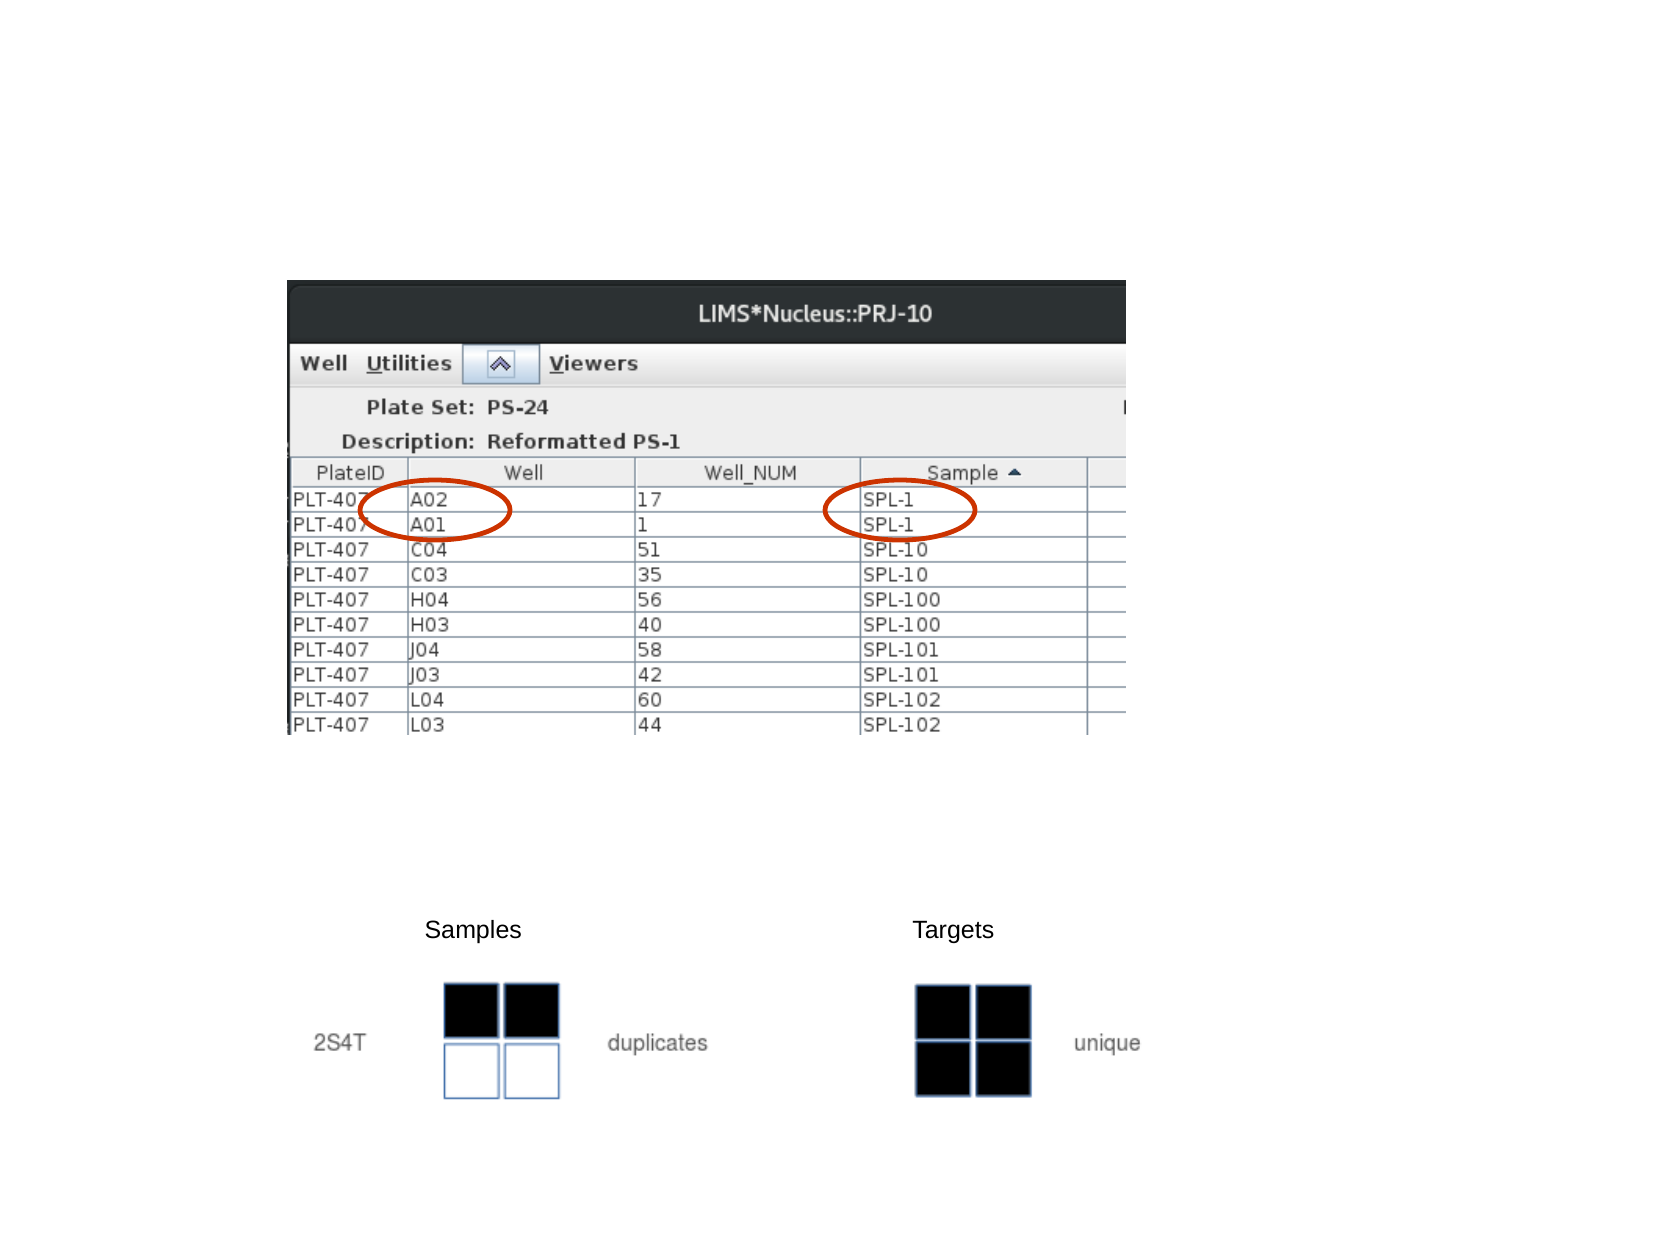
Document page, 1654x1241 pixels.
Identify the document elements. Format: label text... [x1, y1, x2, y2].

picture [287, 280, 1126, 736]
text_box Targets [897, 908, 1051, 966]
text_box Samples [409, 908, 586, 966]
picture [286, 965, 1201, 1116]
